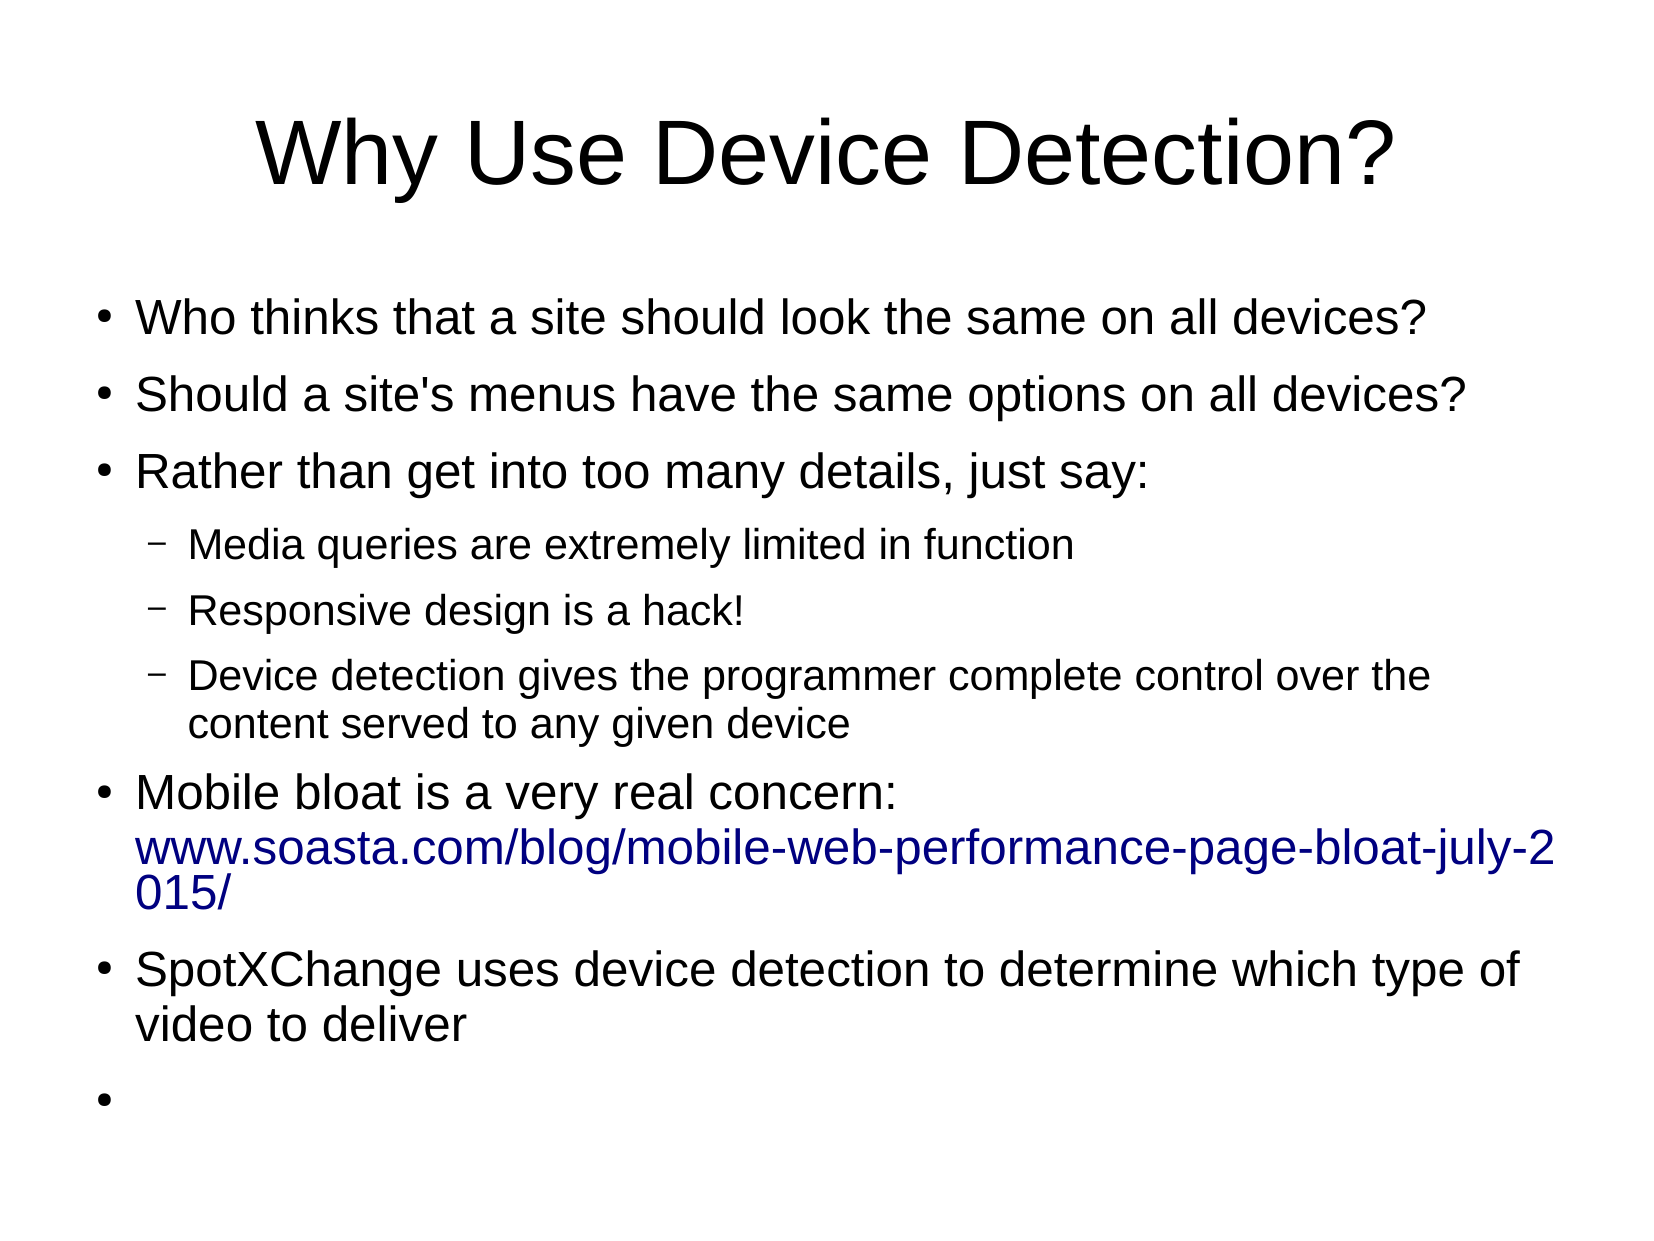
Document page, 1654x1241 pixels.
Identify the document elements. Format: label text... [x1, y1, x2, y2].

list Who thinks that a site should look the same on all devices? Should a site's menus have the same options on all devices? Rather than get into too many details, just say: Media queries are extremely limited in function Responsive design is a hack! Device detection gives the programmer complete control over the content served to any given device Mobile bloat is a very real concern: www.soasta.com/blog/mobile-web-performance-page-bloat-july-2015/ SpotXChange uses device detection to determine which type of video to deliver [82, 290, 1571, 1010]
title Why Use Device Detection? [82, 49, 1571, 257]
